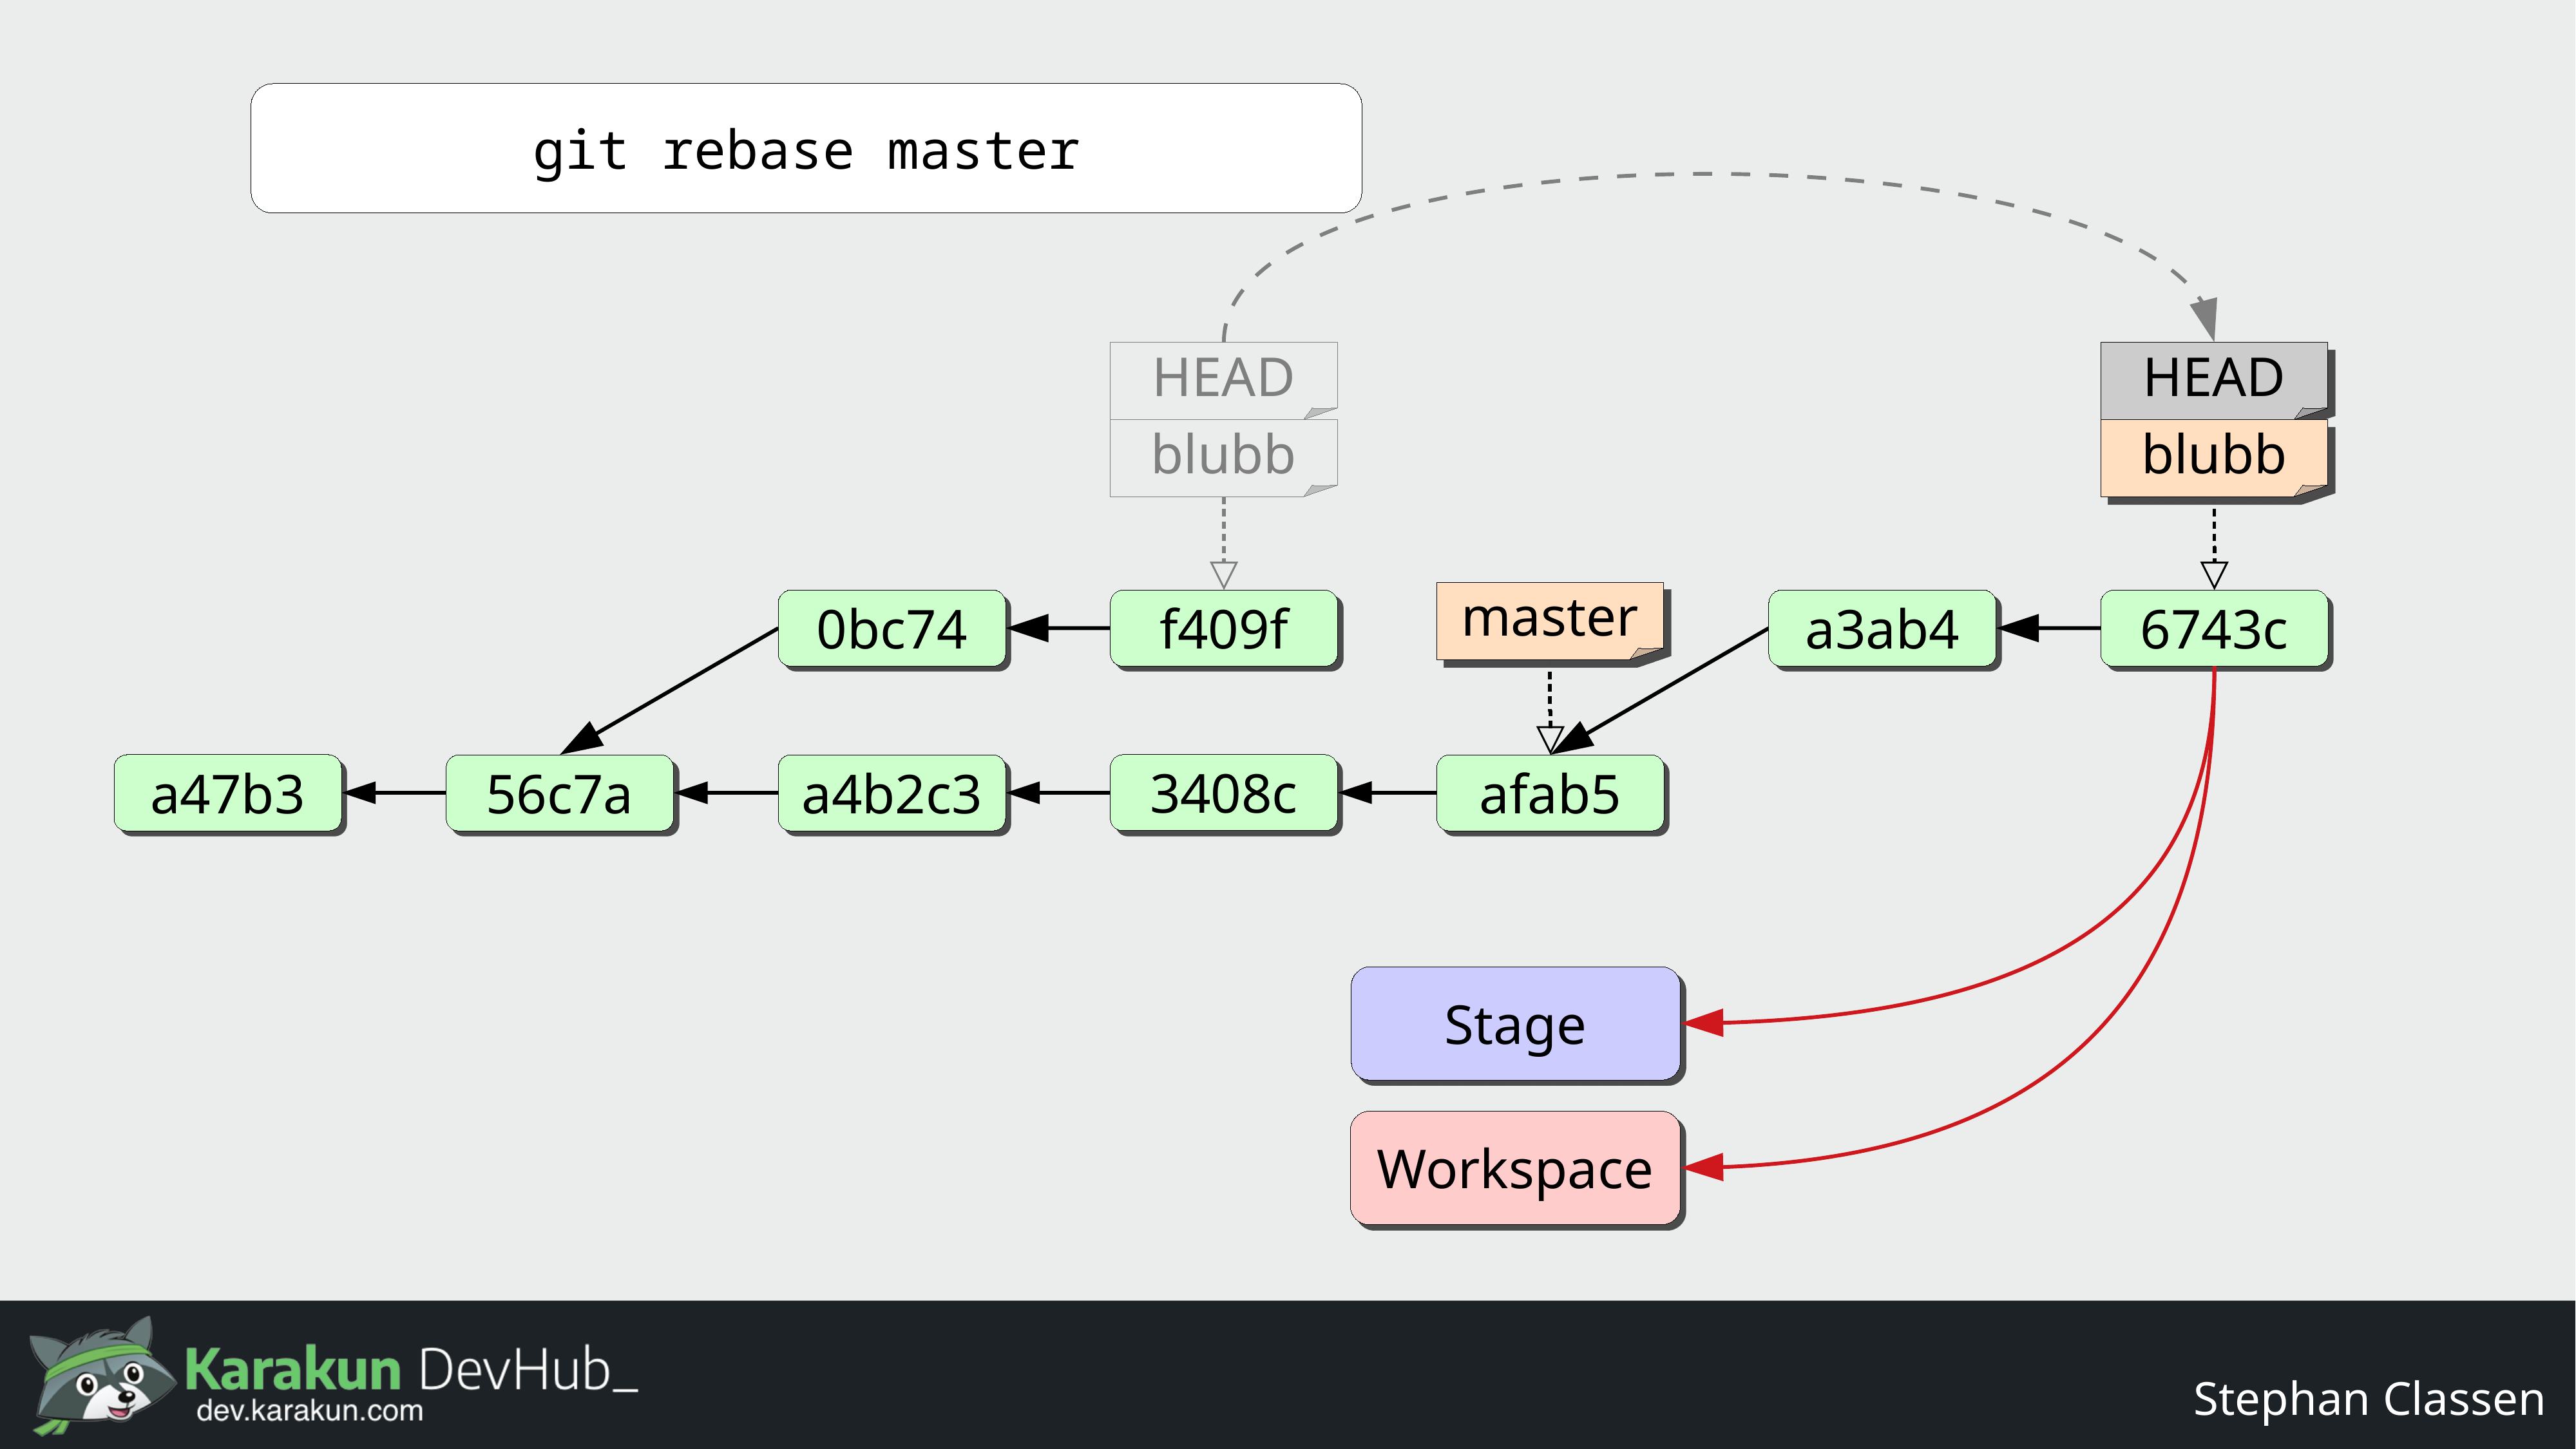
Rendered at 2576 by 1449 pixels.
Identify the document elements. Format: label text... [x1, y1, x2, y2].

text_box Stephan Classen [1795, 1361, 2557, 1434]
text_box git rebase master [251, 83, 1362, 213]
text_box 6743c [2101, 590, 2329, 667]
text_box a3ab4 [1768, 590, 1996, 667]
text_box master [1436, 582, 1664, 660]
picture [30, 1316, 647, 1437]
text_box a4b2c3 [778, 755, 1006, 831]
text_box Workspace [1350, 1111, 1681, 1225]
text_box HEAD [2101, 342, 2328, 419]
text_box a47b3 [114, 754, 342, 831]
text_box blubb [1110, 419, 1338, 497]
text_box HEAD [1110, 342, 1338, 419]
text_box f409f [1110, 590, 1338, 667]
text_box 56c7a [446, 755, 674, 831]
text_box 3408c [1110, 754, 1338, 831]
text_box blubb [2101, 419, 2328, 497]
text_box Stage [1351, 967, 1681, 1081]
text_box [0, 1300, 2575, 1449]
text_box 0bc74 [778, 590, 1006, 667]
text_box afab5 [1436, 755, 1665, 831]
